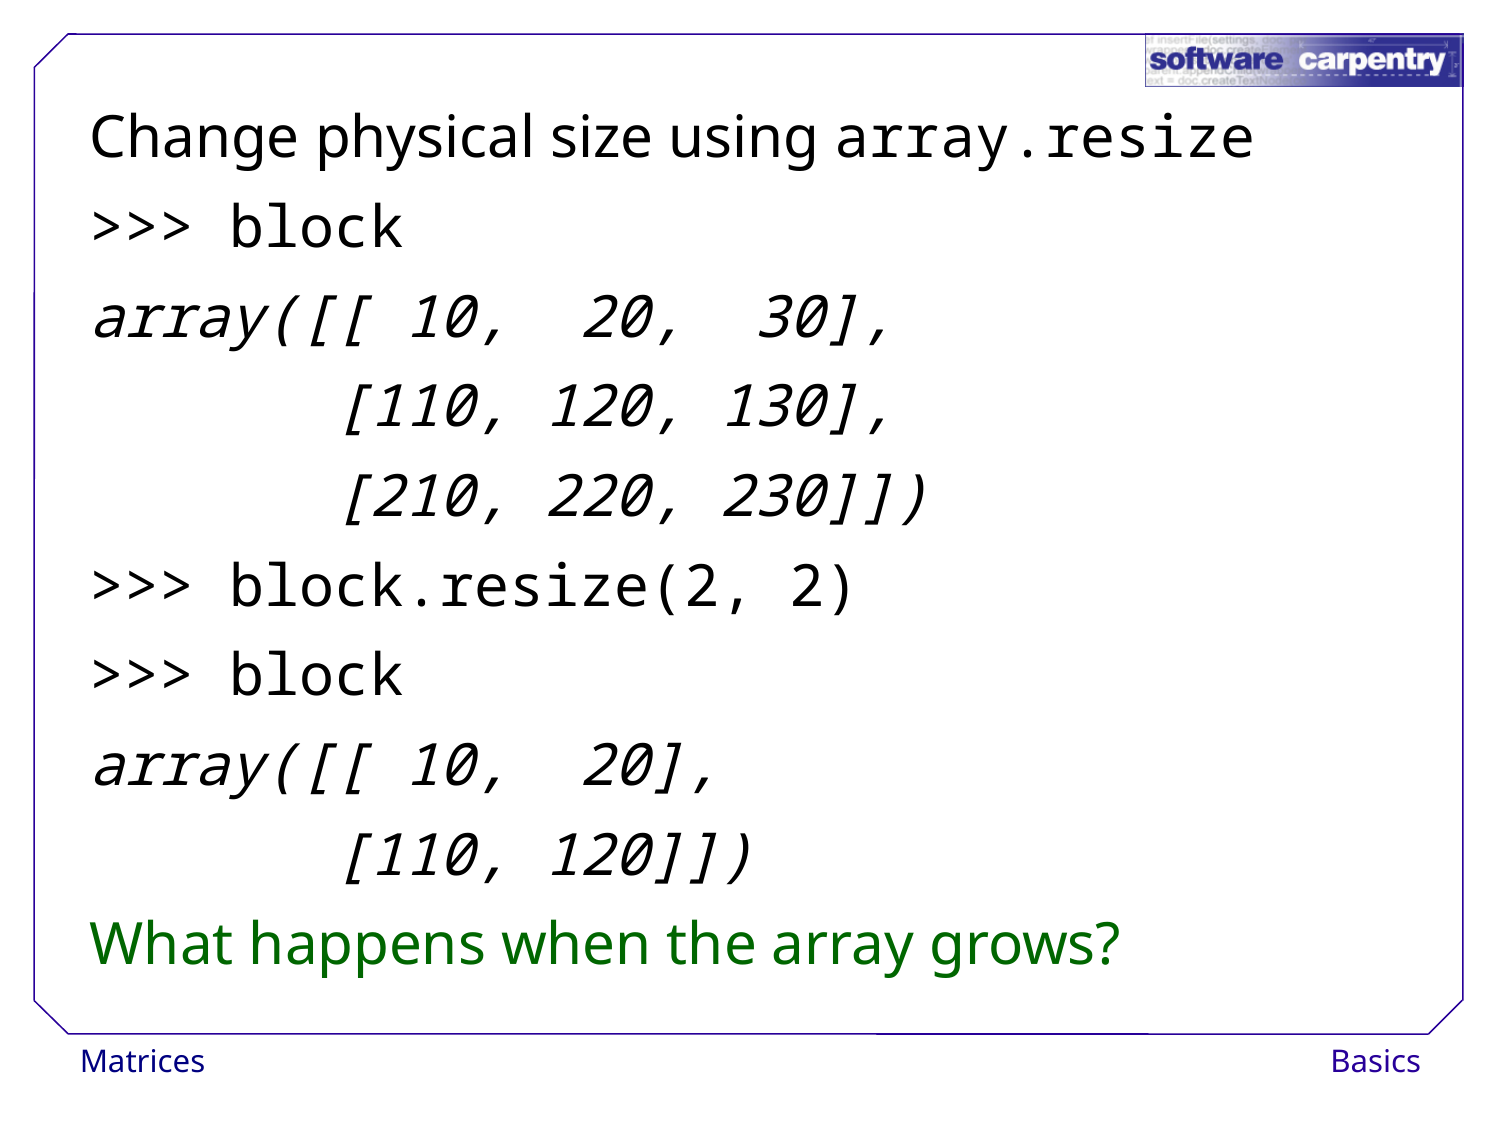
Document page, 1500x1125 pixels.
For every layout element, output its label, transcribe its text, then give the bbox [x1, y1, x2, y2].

list Change physical size using array.resize >>> block array([[ 10, 20, 30], [110, 120, 130], [210, 220, 230]]) >>> block.resize(2, 2) >>> block array([[ 10, 20], [110, 120]]) What happens when the array grows? [75, 99, 1426, 1013]
picture [1145, 33, 1464, 87]
